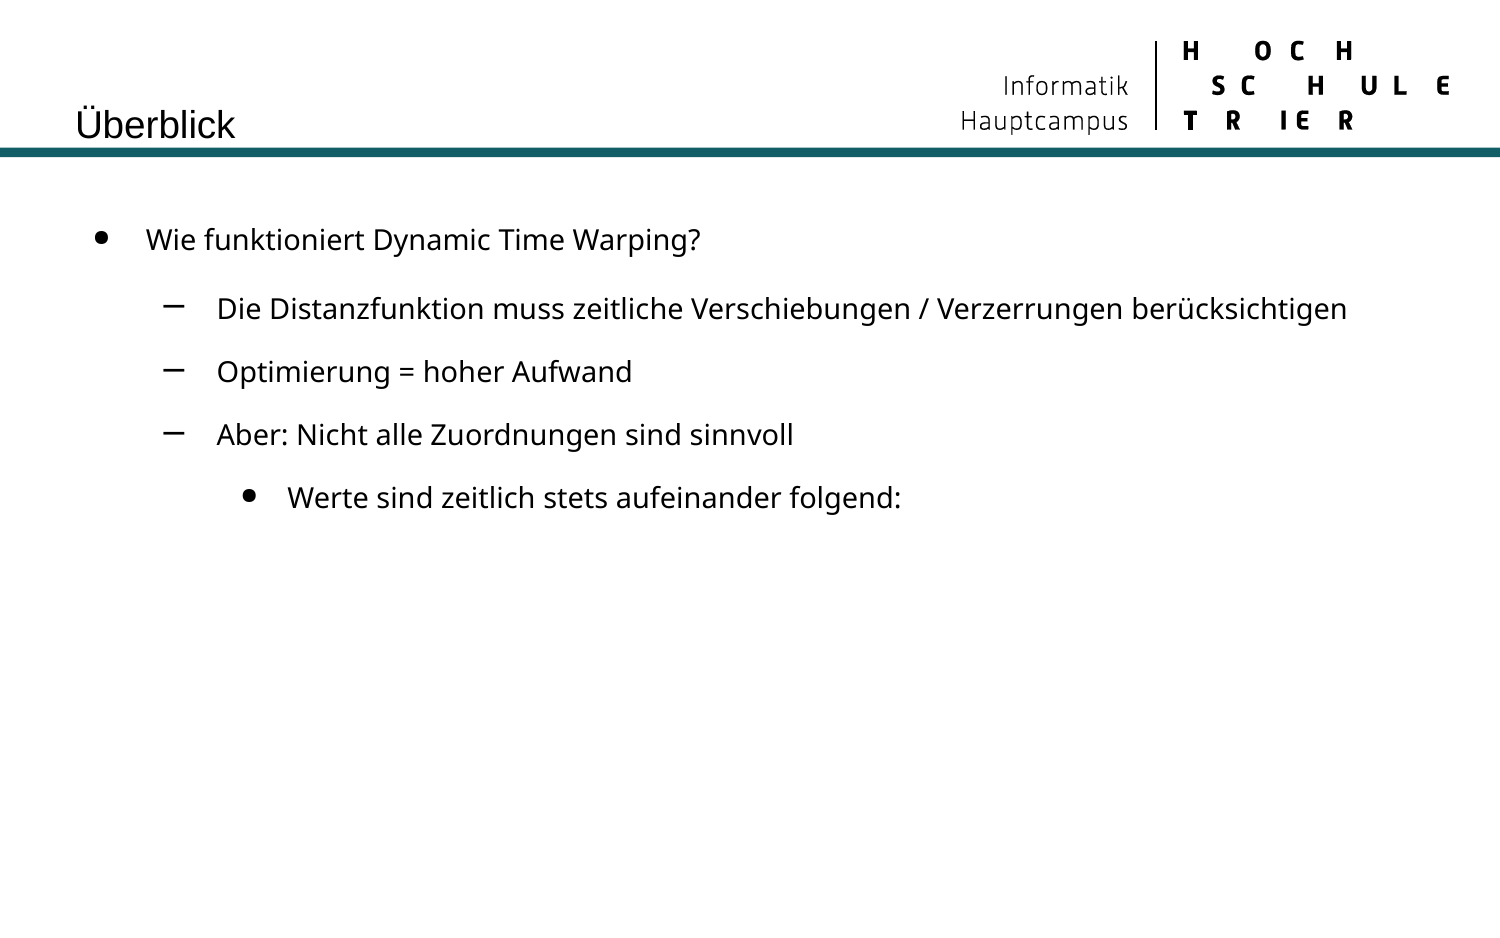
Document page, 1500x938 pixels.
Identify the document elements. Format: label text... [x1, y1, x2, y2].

list Wie funktioniert Dynamic Time Warping? Die Distanzfunktion muss zeitliche Verschiebungen / Verzerrungen berücksichtigen Optimierung = hoher Aufwand Aber: Nicht alle Zuordnungen sind sinnvoll Werte sind zeitlich stets aufeinander folgend: [75, 219, 1425, 863]
title Überblick [75, 37, 1425, 194]
